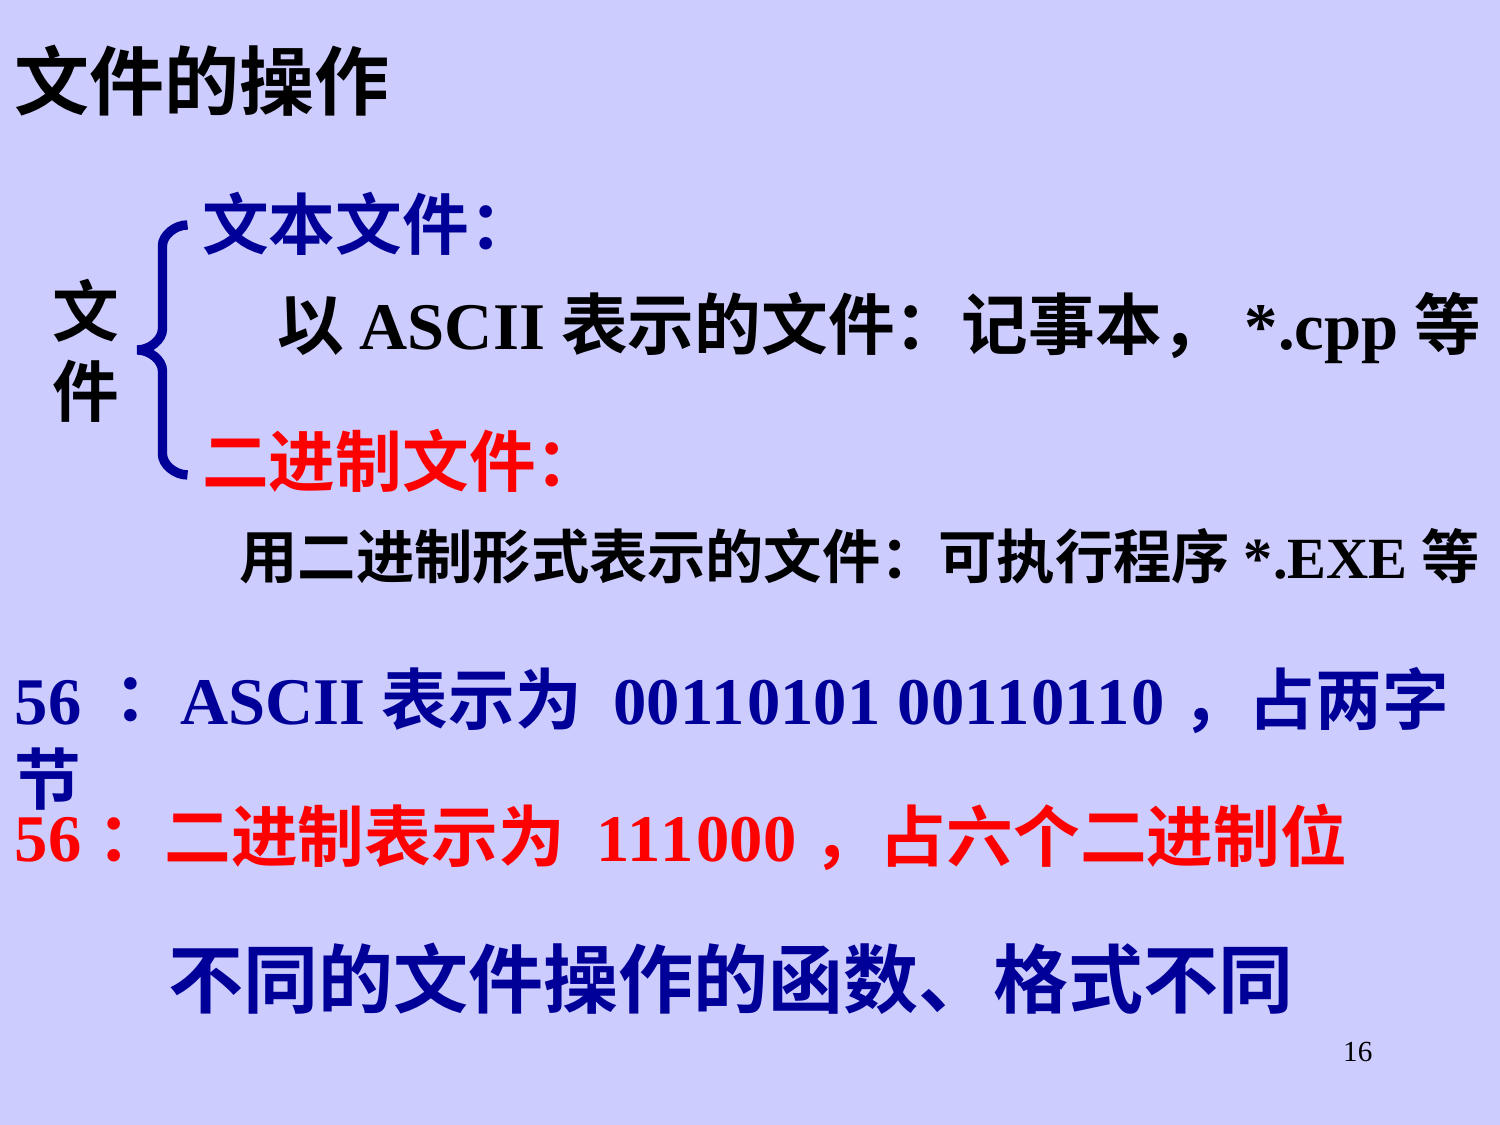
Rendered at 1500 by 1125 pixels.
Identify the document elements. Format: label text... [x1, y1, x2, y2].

text_box 不同的文件操作的函数、格式不同 [124, 924, 1338, 1031]
text_box 56：ASCII表示为 00110101 00110110，占两字节 [0, 649, 1500, 826]
text_box 文本文件： [187, 174, 563, 271]
text_box 二进制文件： [187, 412, 715, 508]
text_box <编号> [1074, 1025, 1388, 1101]
text_box 文件的操作 [0, 0, 1500, 133]
text_box 56：二进制表示为 111000，占六个二进制位 [0, 787, 1463, 883]
text_box 用二进制形式表示的文件：可执行程序*.EXE等 [225, 512, 1500, 598]
text_box 以ASCII表示的文件：记事本，*.cpp等 [262, 274, 1500, 371]
text_box 文件 [37, 262, 138, 438]
